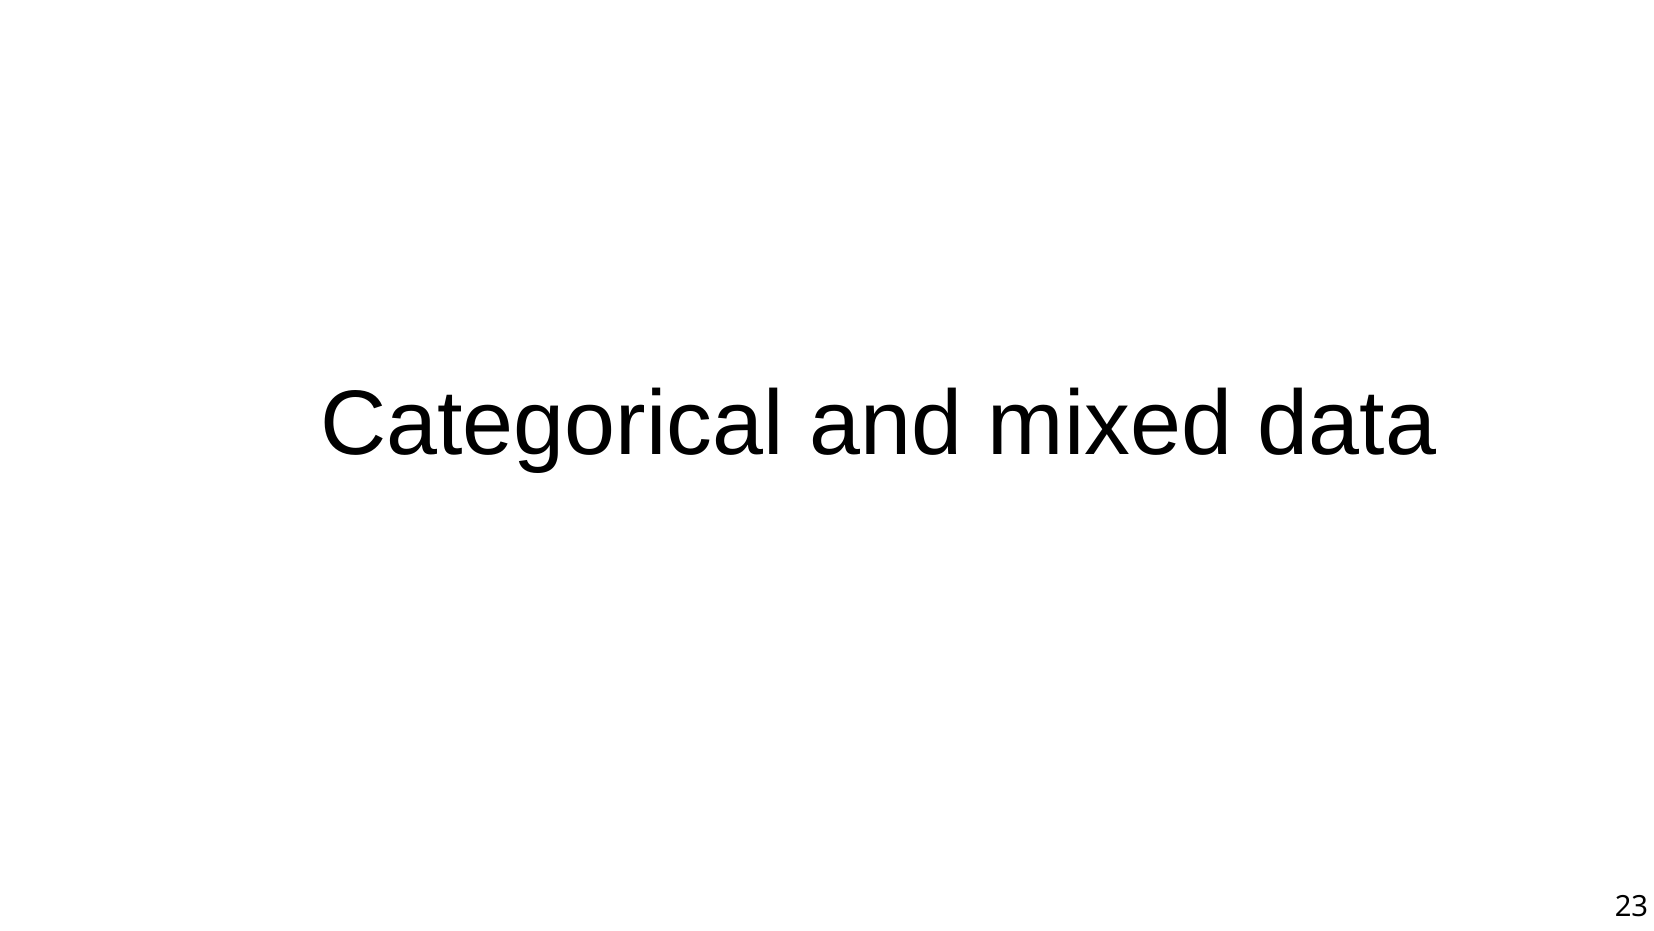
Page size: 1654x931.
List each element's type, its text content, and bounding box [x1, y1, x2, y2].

title Categorical and mixed data [135, 345, 1624, 501]
